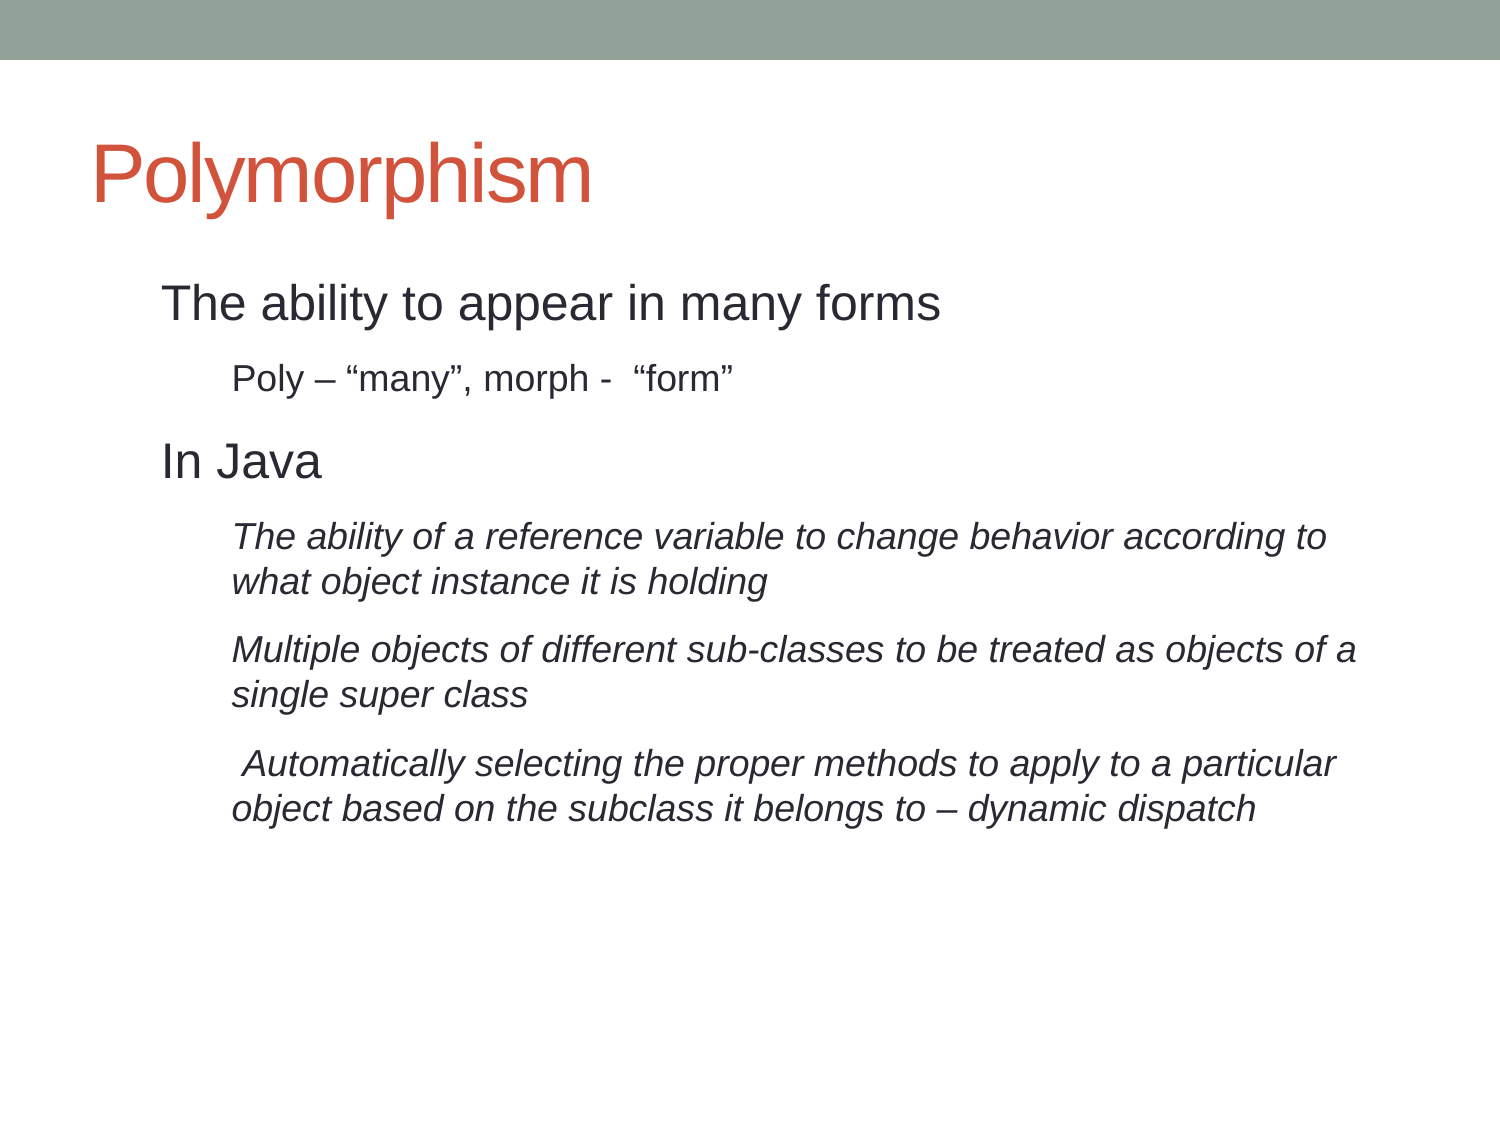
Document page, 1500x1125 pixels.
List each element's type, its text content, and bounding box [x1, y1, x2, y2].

list The ability to appear in many forms Poly – “many”, morph - “form” In Java The ability of a reference variable to change behavior according to what object instance it is holding Multiple objects of different sub-classes to be treated as objects of a single super class Automatically selecting the proper methods to apply to a particular object based on the subclass it belongs to – dynamic dispatch [75, 262, 1425, 1063]
title Polymorphism [75, 87, 1425, 250]
